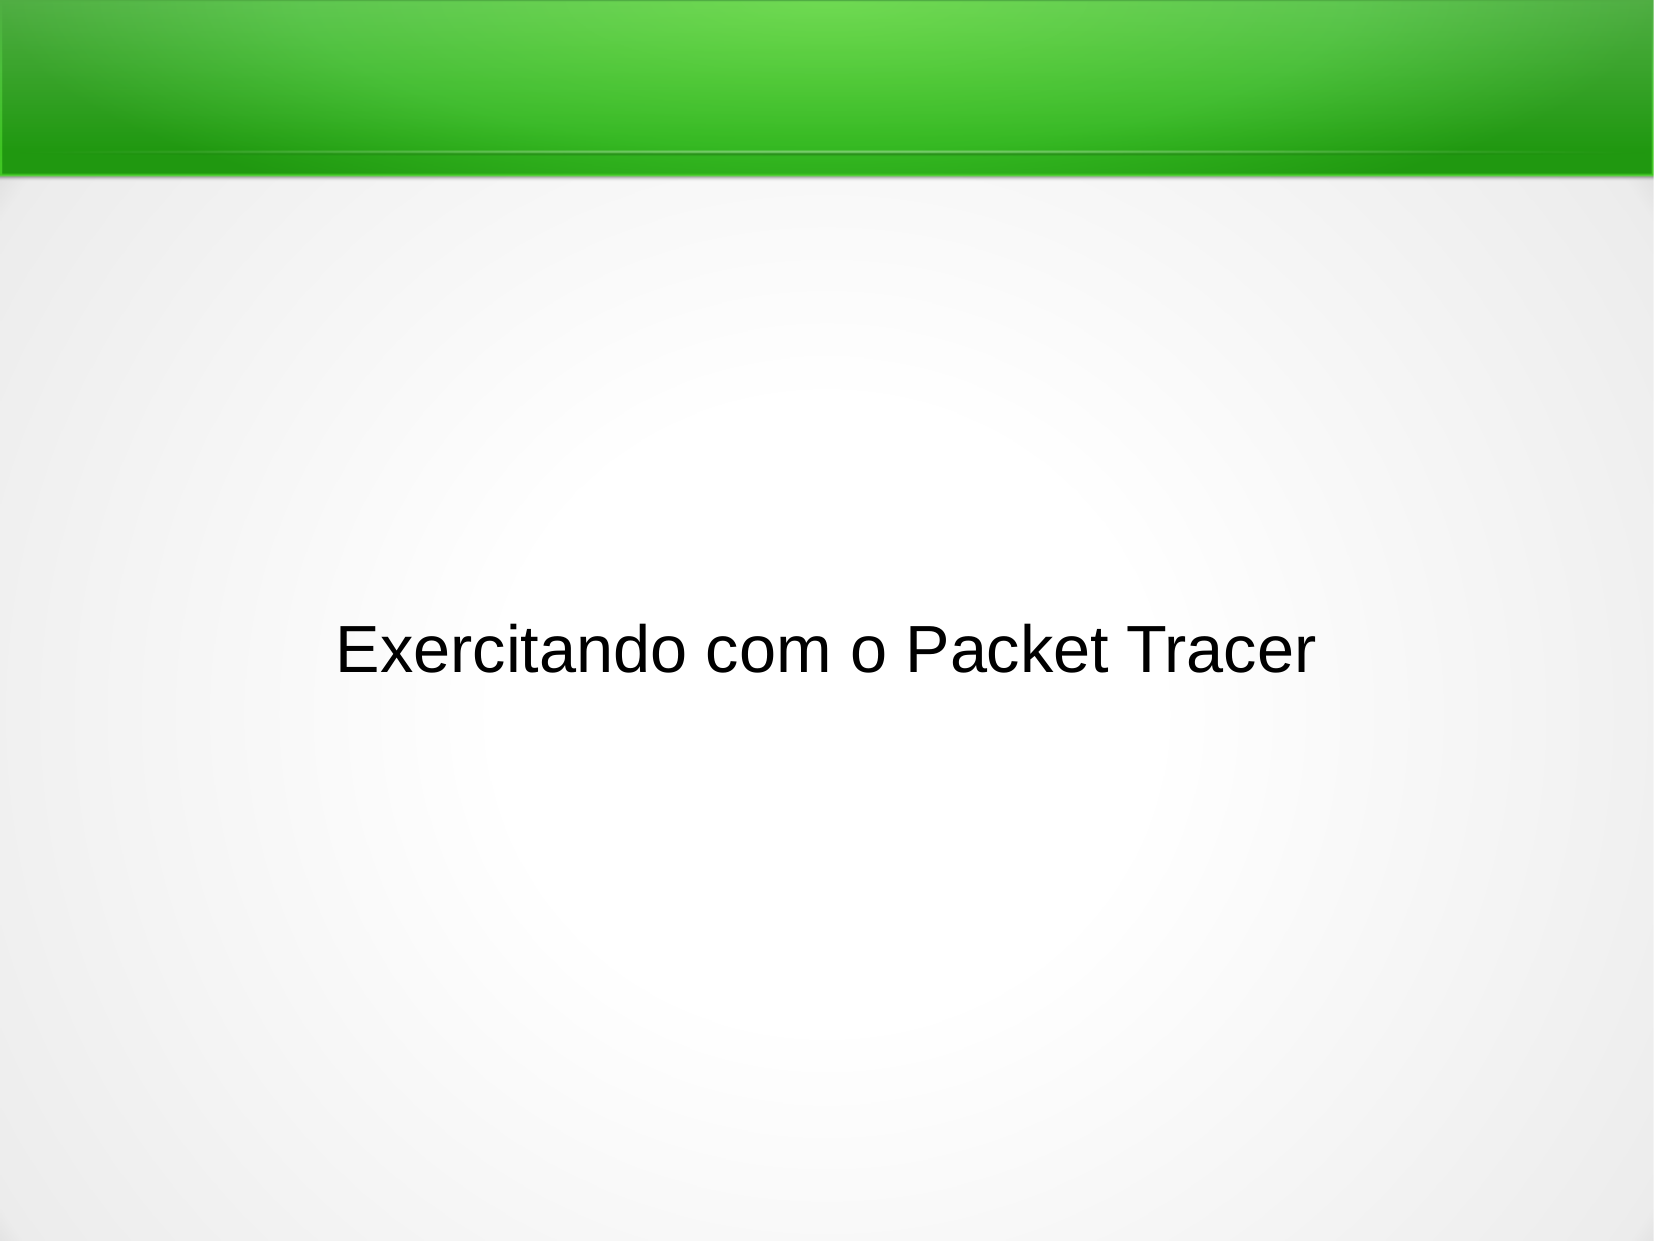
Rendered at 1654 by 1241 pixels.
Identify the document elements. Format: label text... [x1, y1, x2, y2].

subtitle Exercitando com o Packet Tracer [82, 290, 1571, 1010]
picture [0, 0, 1654, 1241]
